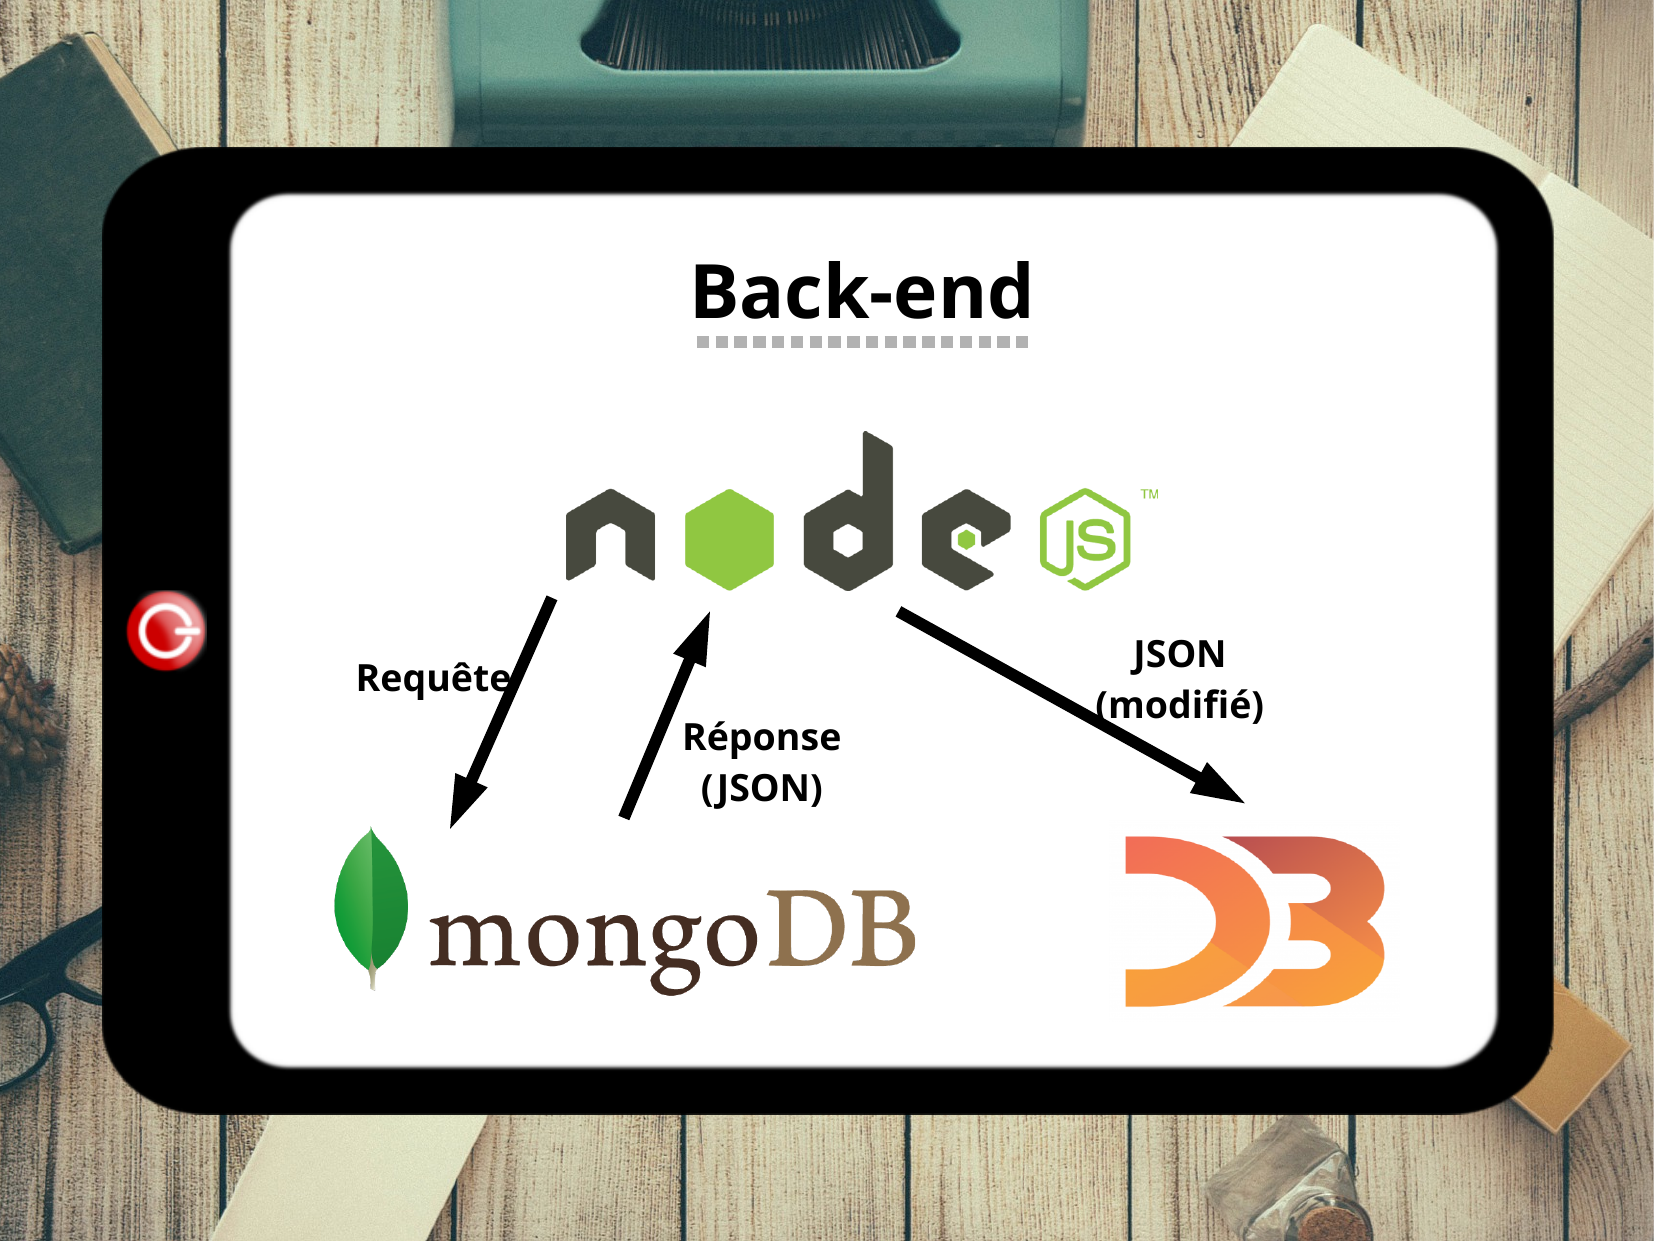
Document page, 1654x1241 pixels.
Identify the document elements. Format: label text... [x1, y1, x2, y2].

text_box Réponse (JSON) [667, 702, 837, 802]
text_box Requête [340, 643, 508, 701]
text_box JSON (modifié) [1080, 620, 1268, 719]
title Back-end [248, 212, 1477, 367]
picture [0, 0, 1654, 1241]
